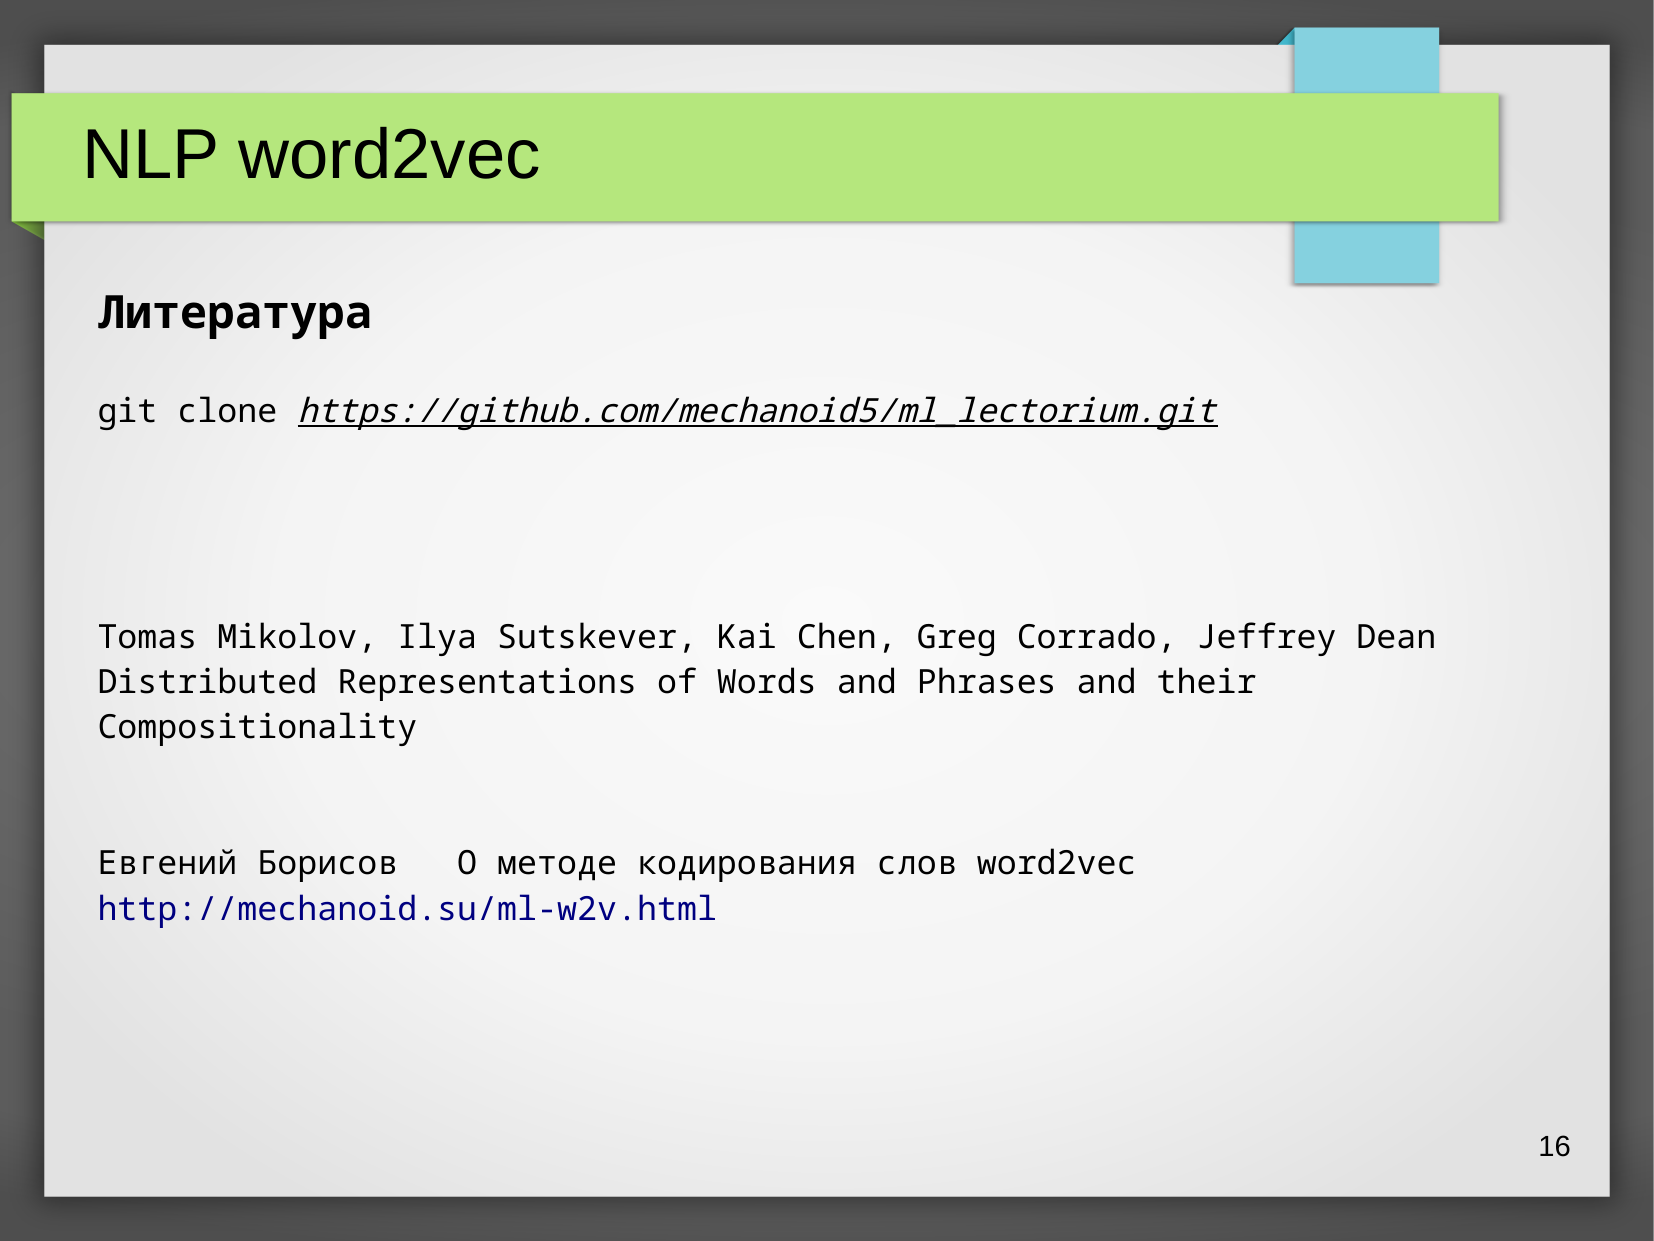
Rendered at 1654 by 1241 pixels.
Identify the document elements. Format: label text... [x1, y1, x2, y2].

picture [0, 0, 1654, 1241]
title NLP word2vec [82, 114, 1406, 194]
text_box Литература git clone https://github.com/mechanoid5/ml_lectorium.git Tomas Mikolov, Ilya Sutskever, Kai Chen, Greg Corrado, Jeffrey Dean Distributed Representations of Words and Phrases and their Compositionality Евгений Борисов О методе кодирования слов word2vec http://mechanoid.su/ml-w2v.html [82, 271, 1607, 1072]
